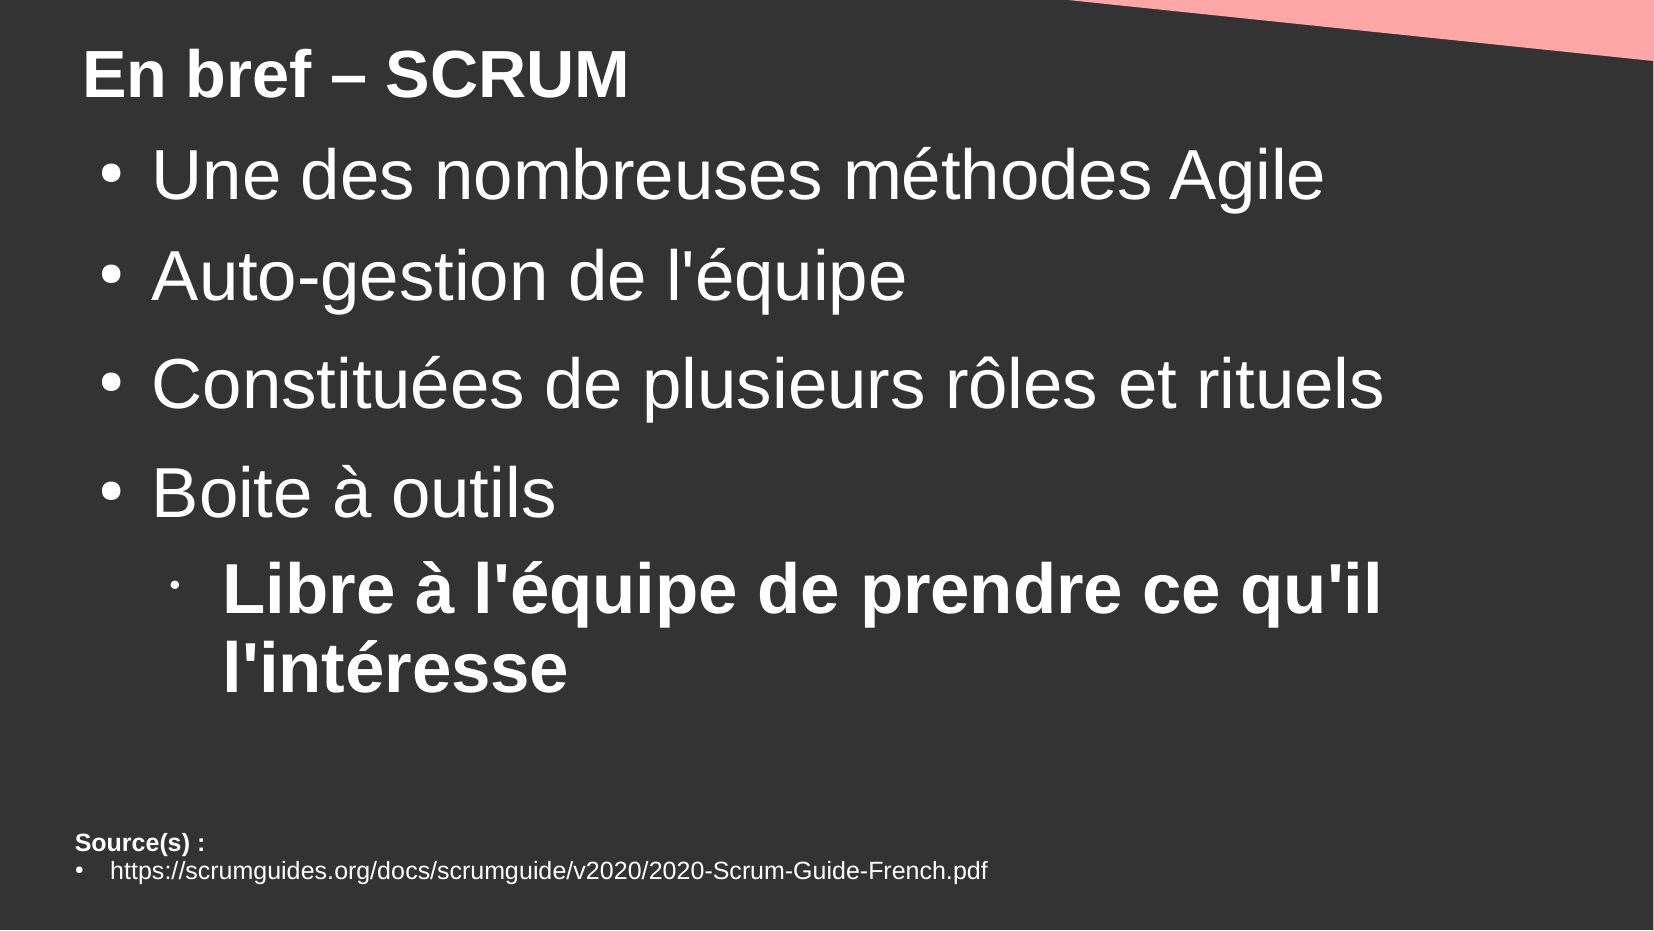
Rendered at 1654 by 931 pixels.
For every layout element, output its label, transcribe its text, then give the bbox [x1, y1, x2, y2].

text_box [1067, 0, 1654, 62]
text_box Source(s) : https://scrumguides.org/docs/scrumguide/v2020/2020-Scrum-Guide-French.pdf [59, 821, 1546, 920]
title En bref – SCRUM [82, 37, 1571, 122]
list Une des nombreuses méthodes Agile Auto-gestion de l'équipe Constituées de plusieurs rôles et rituels Boite à outils Libre à l'équipe de prendre ce qu'il l'intéresse [80, 135, 1620, 777]
